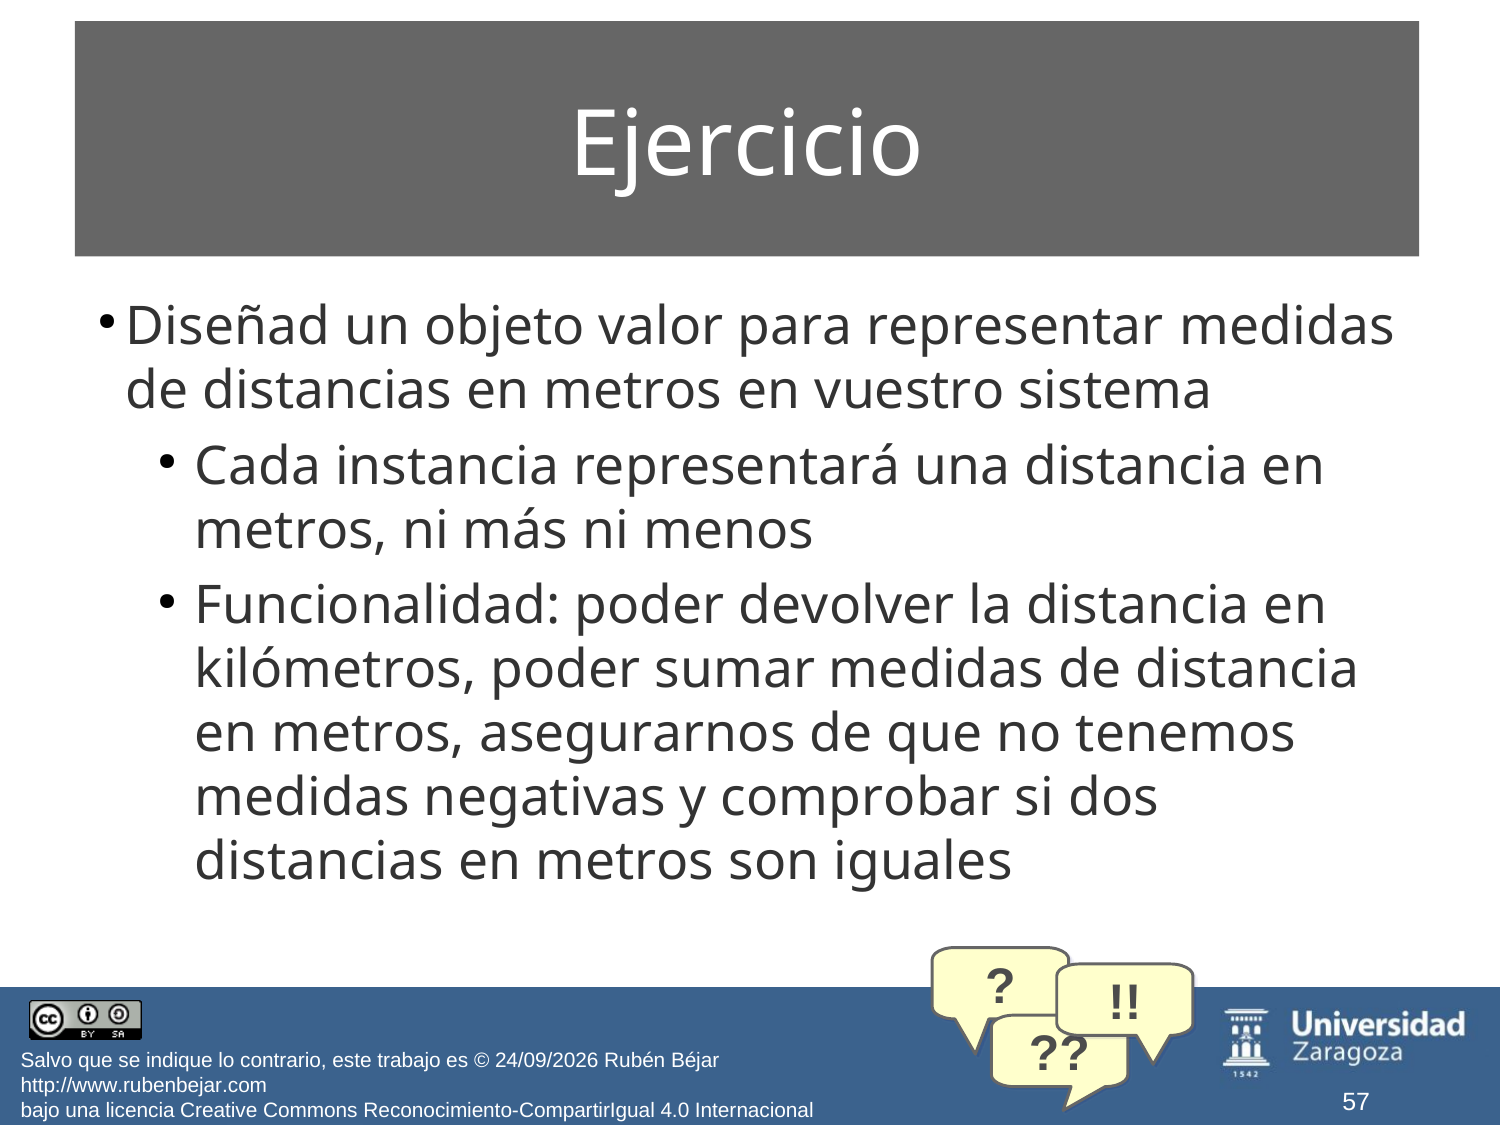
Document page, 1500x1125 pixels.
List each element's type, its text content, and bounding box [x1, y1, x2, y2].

title Ejercicio [74, 21, 1420, 257]
list Diseñad un objeto valor para representar medidas de distancias en metros en vuestro sistema Cada instancia representará una distancia en metros, ni más ni menos Funcionalidad: poder devolver la distancia en kilómetros, poder sumar medidas de distancia en metros, asegurarnos de que no tenemos medidas negativas y comprobar si dos distancias en metros son iguales [82, 283, 1418, 957]
text_box ?? [991, 1015, 1128, 1111]
text_box ? [932, 947, 1069, 1055]
picture [0, 987, 1500, 1125]
text_box !! [1056, 963, 1193, 1065]
